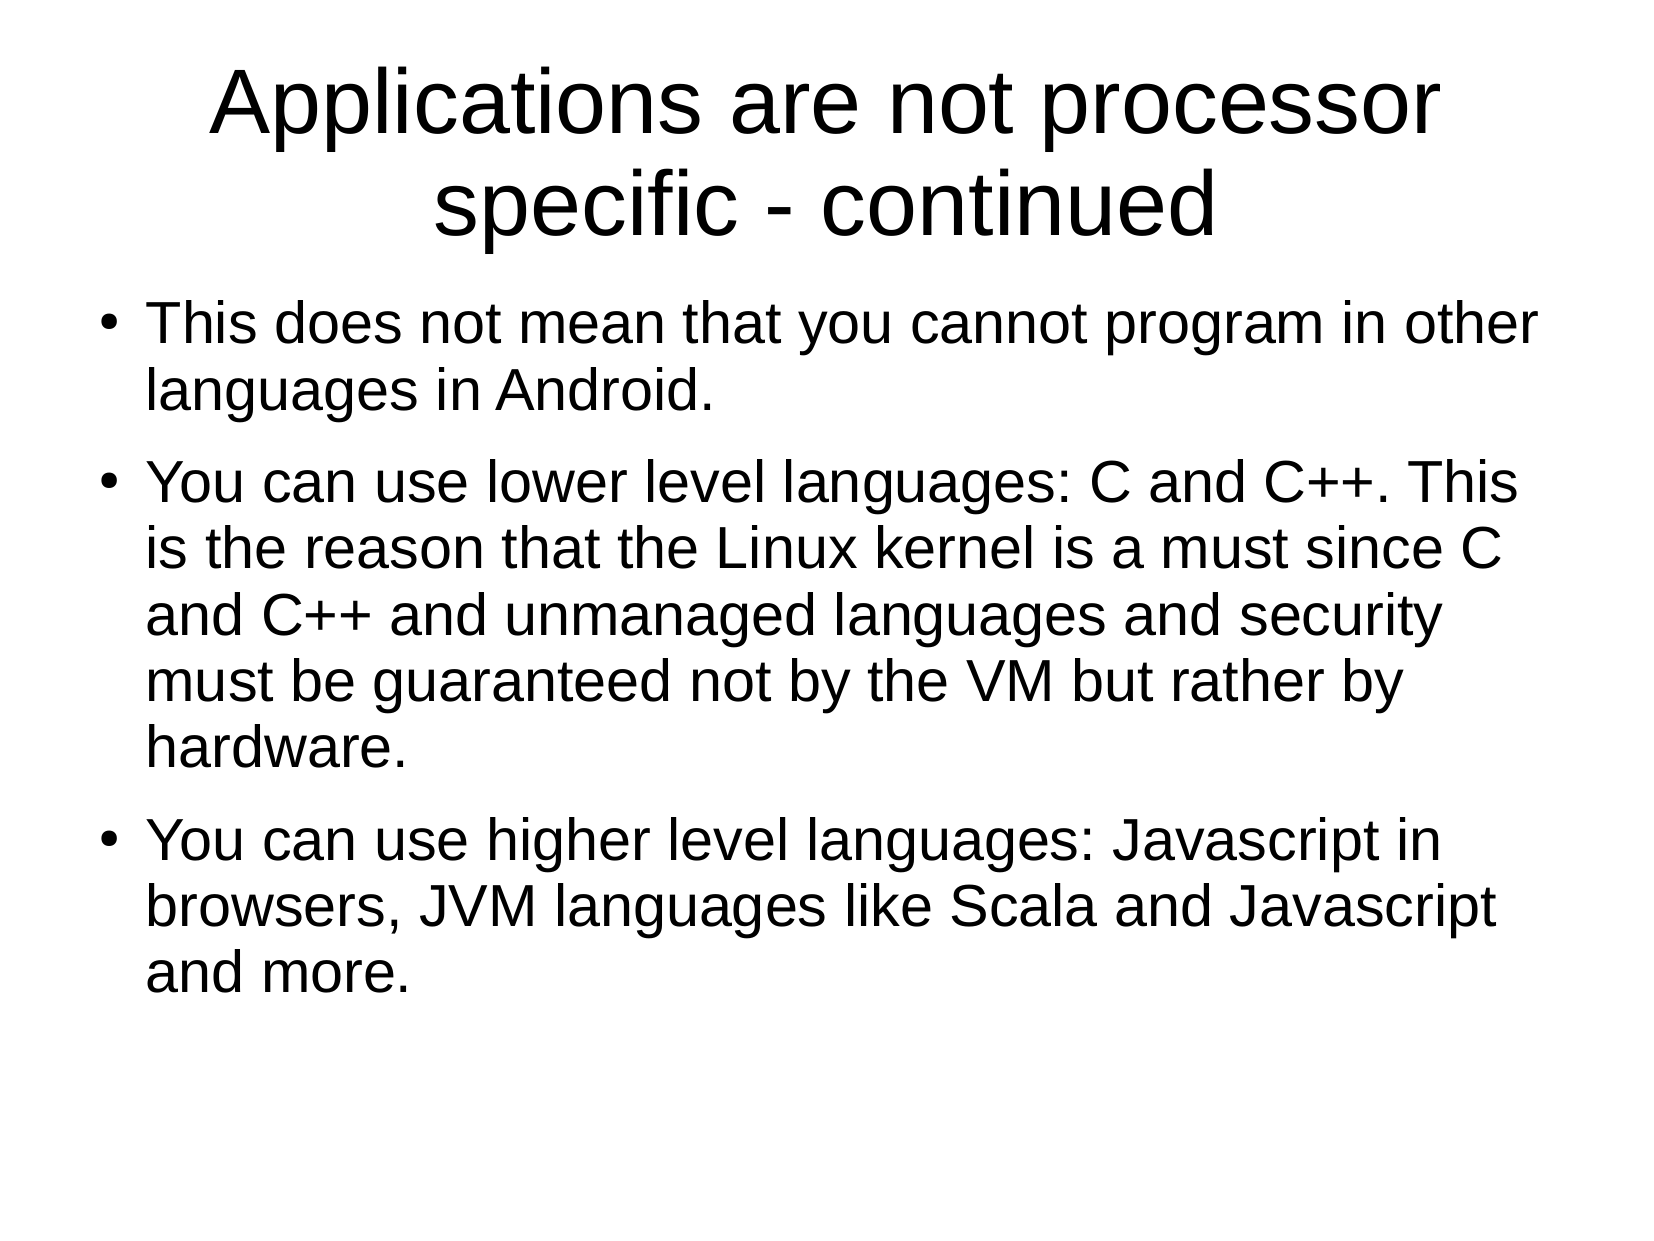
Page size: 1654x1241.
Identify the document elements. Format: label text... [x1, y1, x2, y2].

list This does not mean that you cannot program in other languages in Android. You can use lower level languages: C and C++. This is the reason that the Linux kernel is a must since C and C++ and unmanaged languages and security must be guaranteed not by the VM but rather by hardware. You can use higher level languages: Javascript in browsers, JVM languages like Scala and Javascript and more. [82, 290, 1571, 1010]
title Applications are not processor specific - continued [82, 49, 1571, 257]
